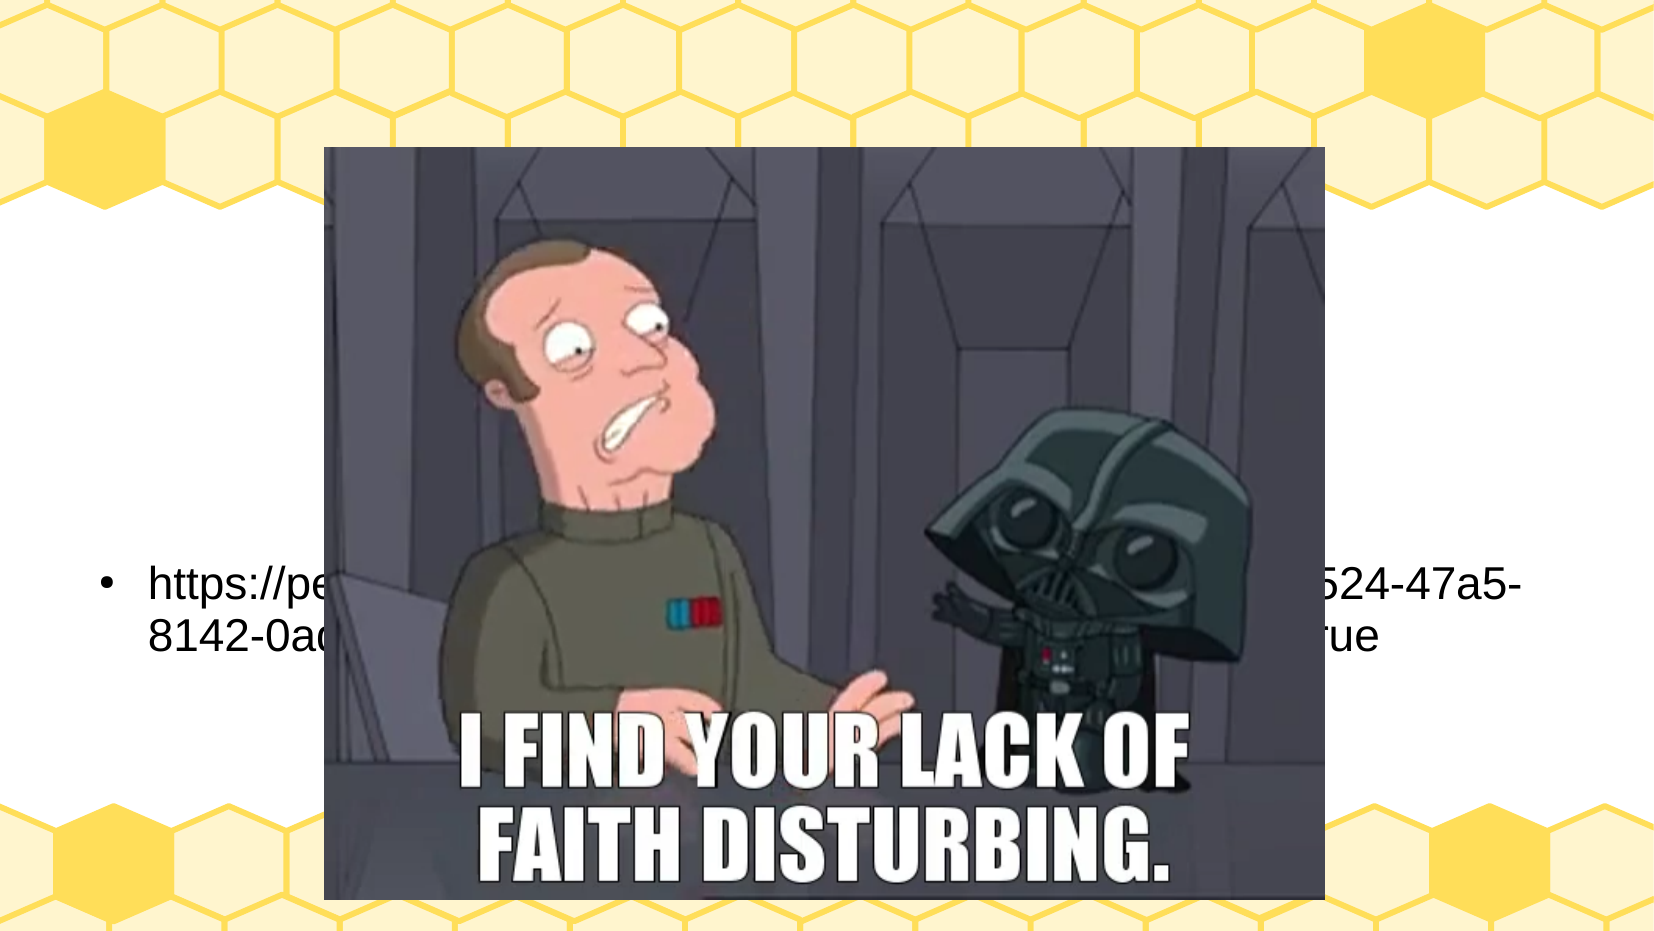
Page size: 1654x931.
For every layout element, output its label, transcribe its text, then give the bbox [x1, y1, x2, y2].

list https://pewdiepie-memes.getyarn.io/yarn-clip/890bec76-9524-47a5-8142-0ad9f31e68bf/embed?autoplay=false&responsive=true [82, 558, 324, 700]
picture [324, 147, 1325, 900]
list https://pewdiepie-memes.getyarn.io/yarn-clip/890bec76-9524-47a5-8142-0ad9f31e68bf/embed?autoplay=false&responsive=true [1325, 558, 1571, 700]
